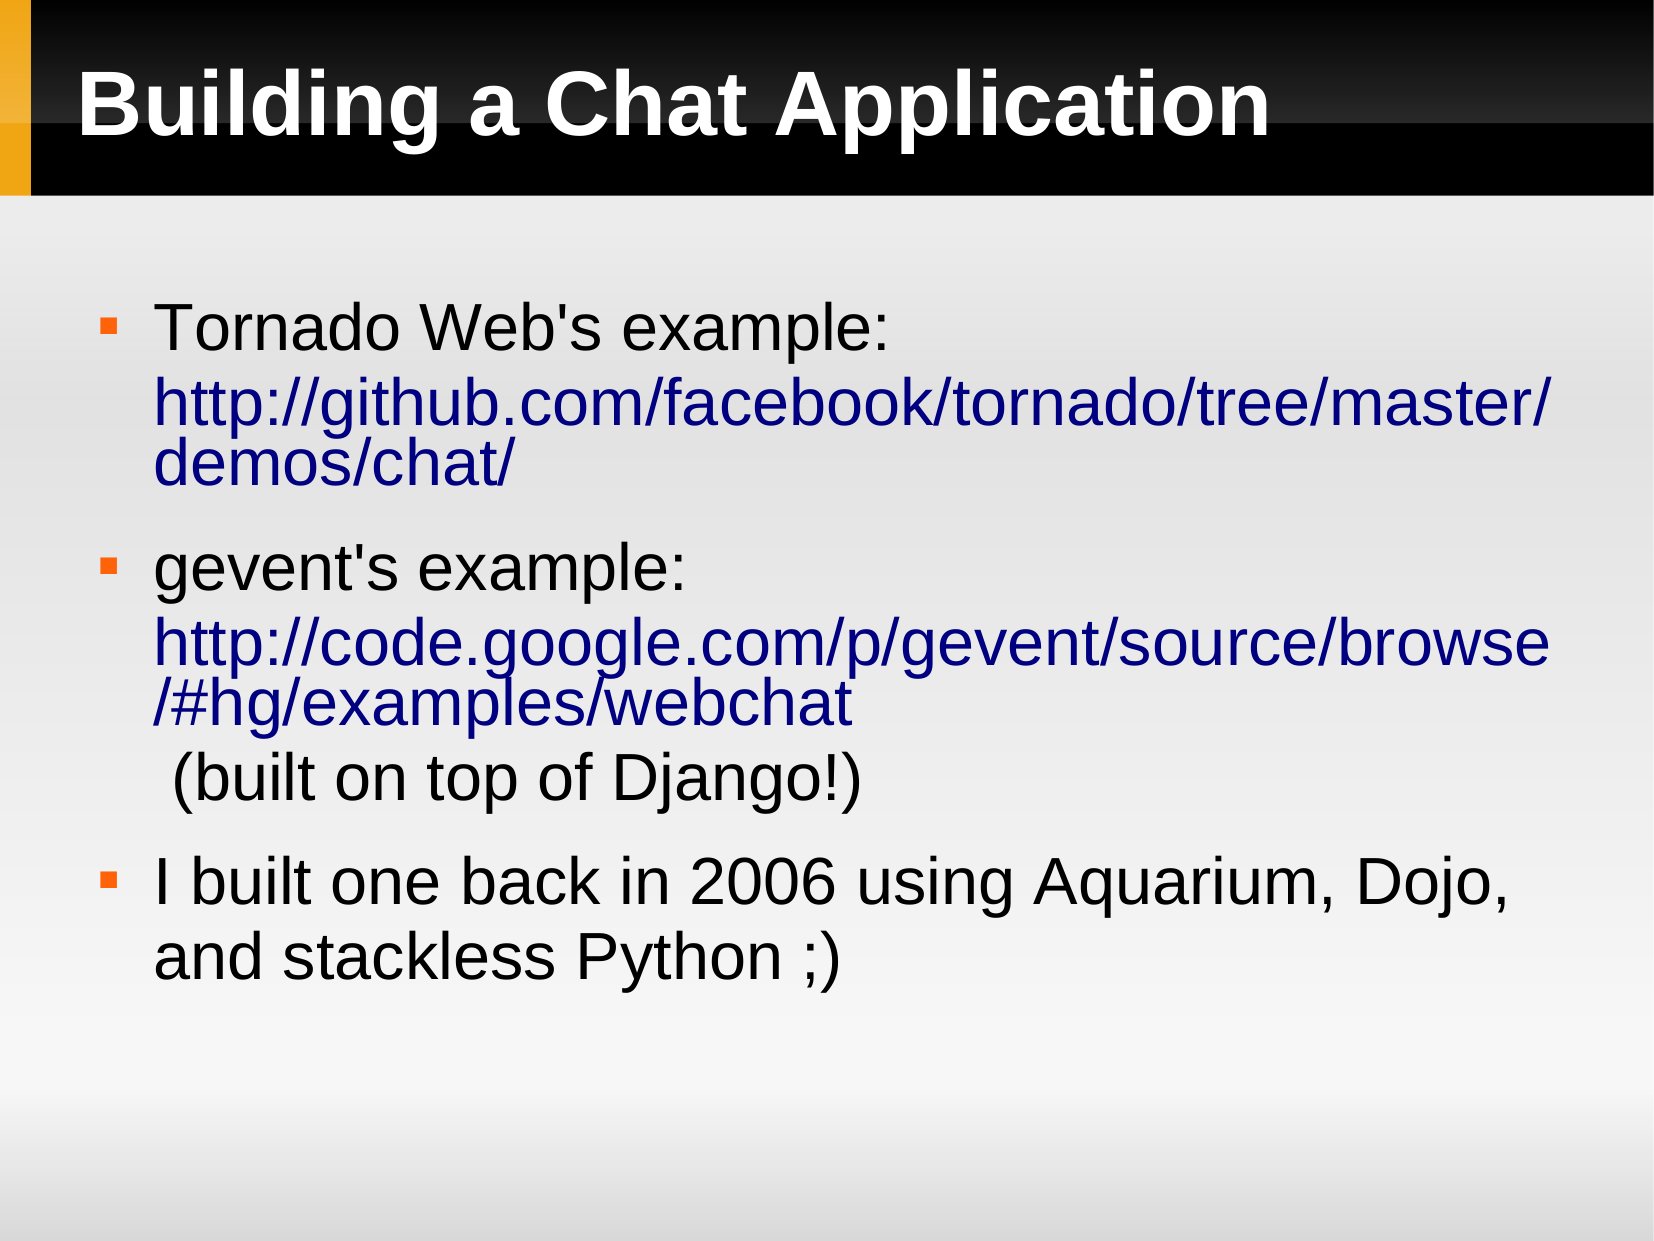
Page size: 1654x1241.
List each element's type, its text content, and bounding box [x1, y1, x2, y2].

title Building a Chat Application [76, 0, 1565, 208]
list Tornado Web's example: http://github.com/facebook/tornado/tree/master/demos/chat/ gevent's example: http://code.google.com/p/gevent/source/browse/#hg/examples/webchat (built on top of Django!) I built one back in 2006 using Aquarium, Dojo, and stackless Python ;) [82, 290, 1571, 1094]
picture [0, 0, 1654, 1241]
